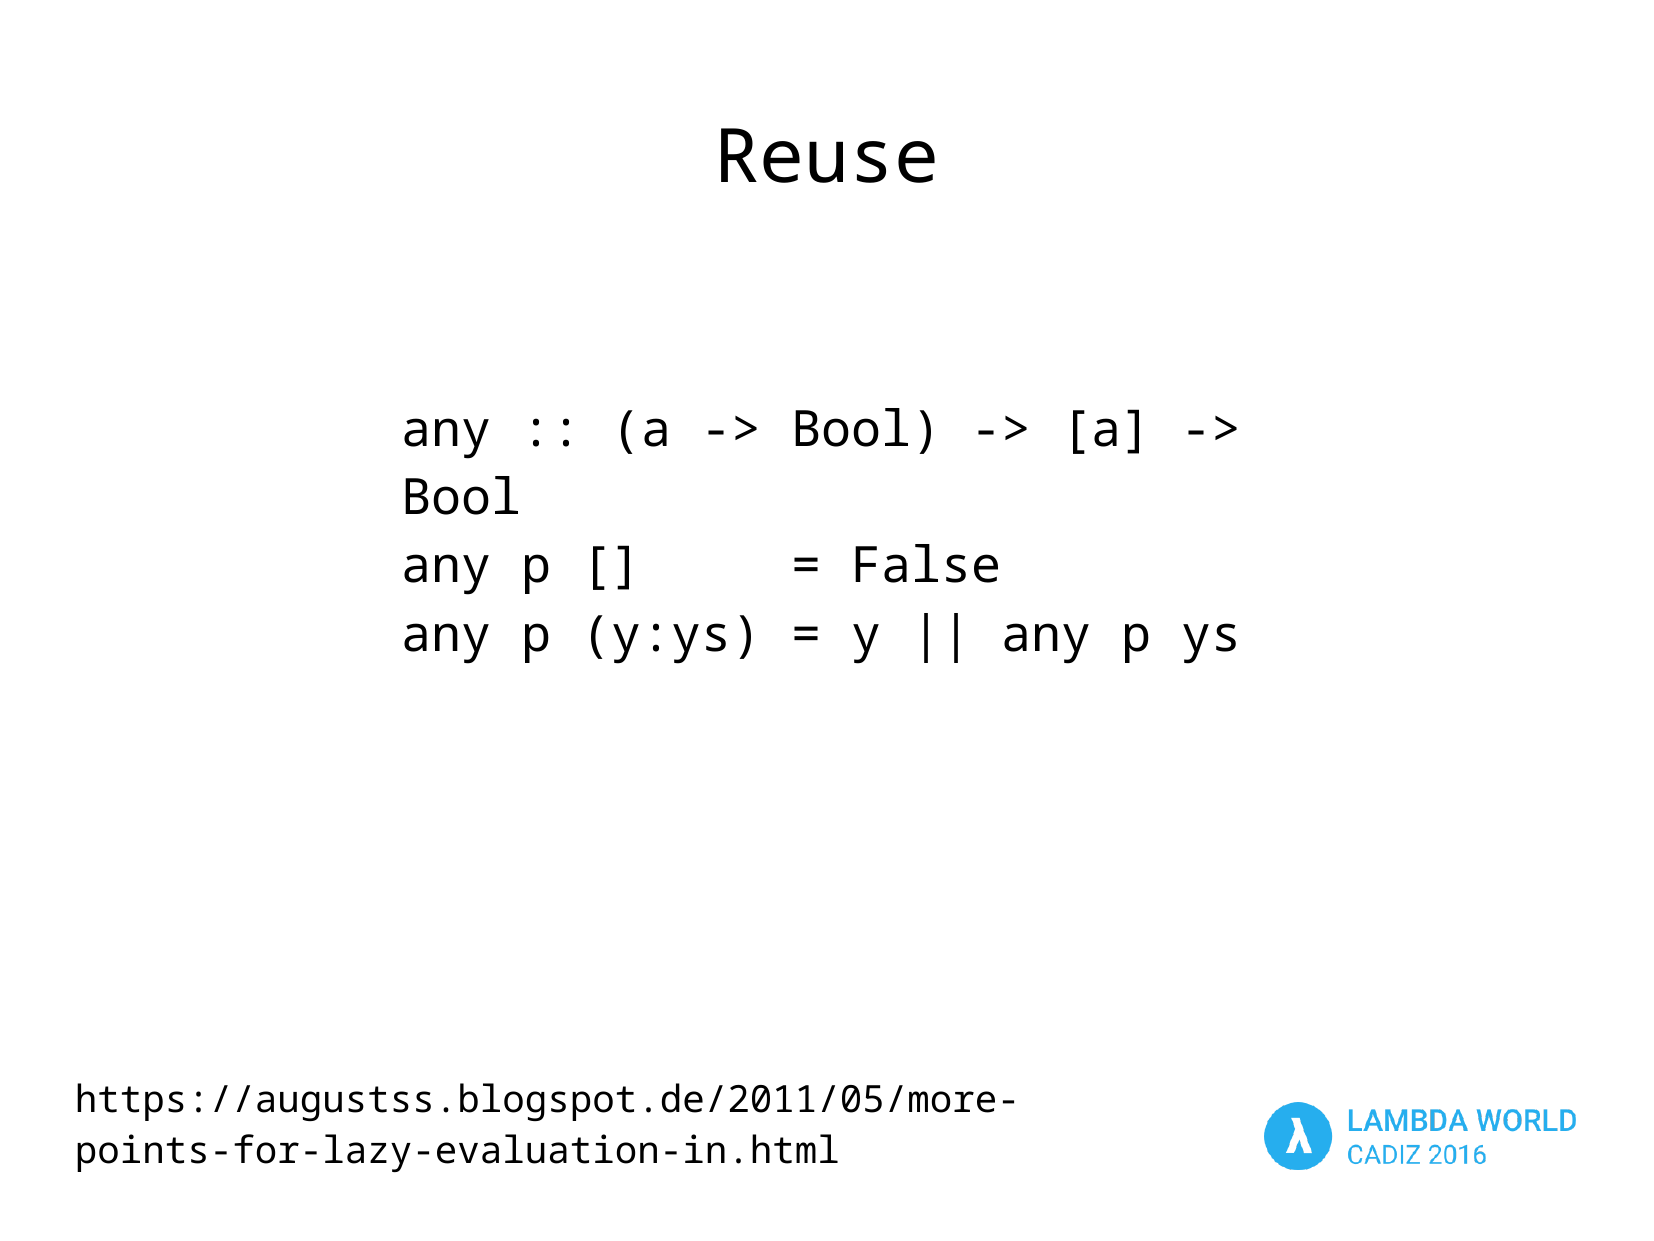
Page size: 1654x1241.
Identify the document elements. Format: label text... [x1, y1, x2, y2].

text_box any :: (a -> Bool) -> [a] -> Bool any p [] = False any p (y:ys) = y || any p ys [386, 385, 1302, 558]
text_box https://augustss.blogspot.de/2011/05/more-points-for-lazy-evaluation-in.html [60, 1065, 1111, 1193]
picture [1264, 1102, 1576, 1171]
title Reuse [82, 49, 1571, 257]
